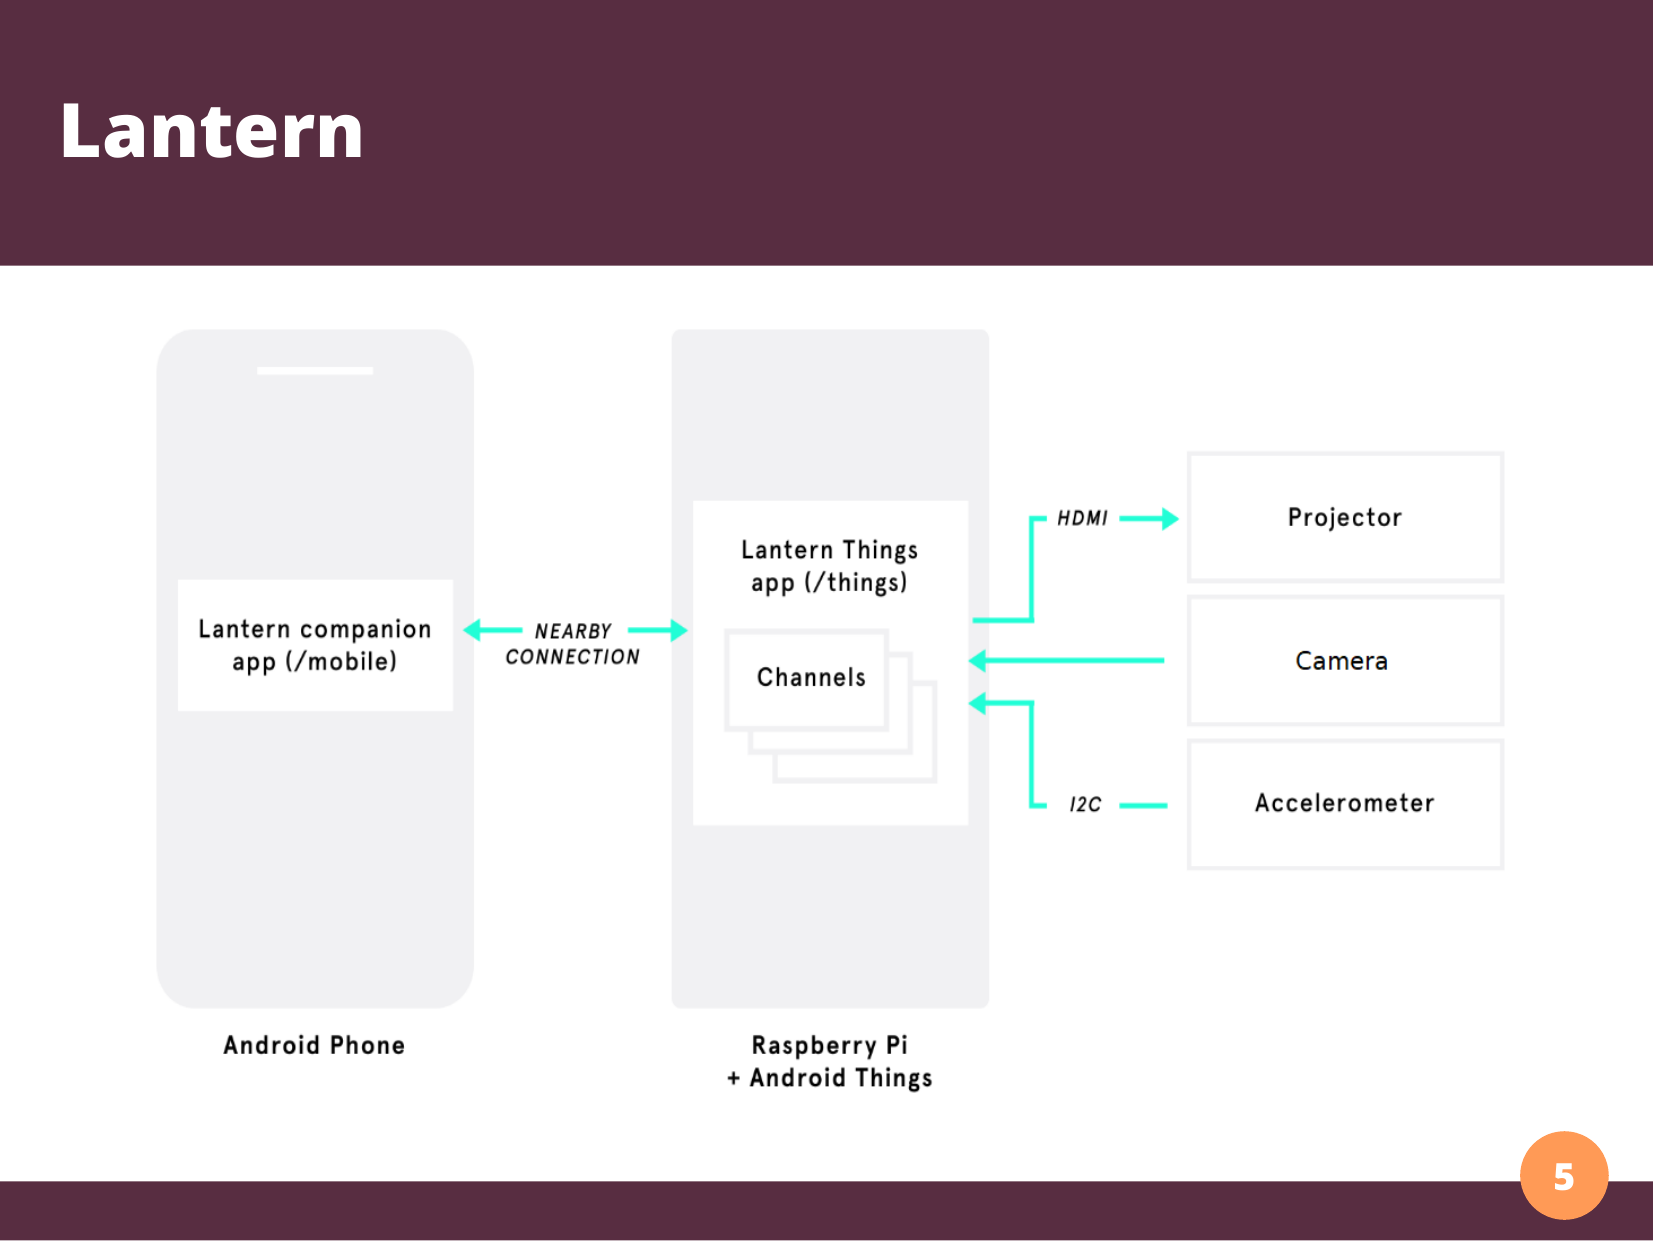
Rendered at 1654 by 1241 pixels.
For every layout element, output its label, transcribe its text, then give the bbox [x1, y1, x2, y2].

picture [91, 282, 1561, 1129]
title Lantern [58, 49, 1594, 207]
